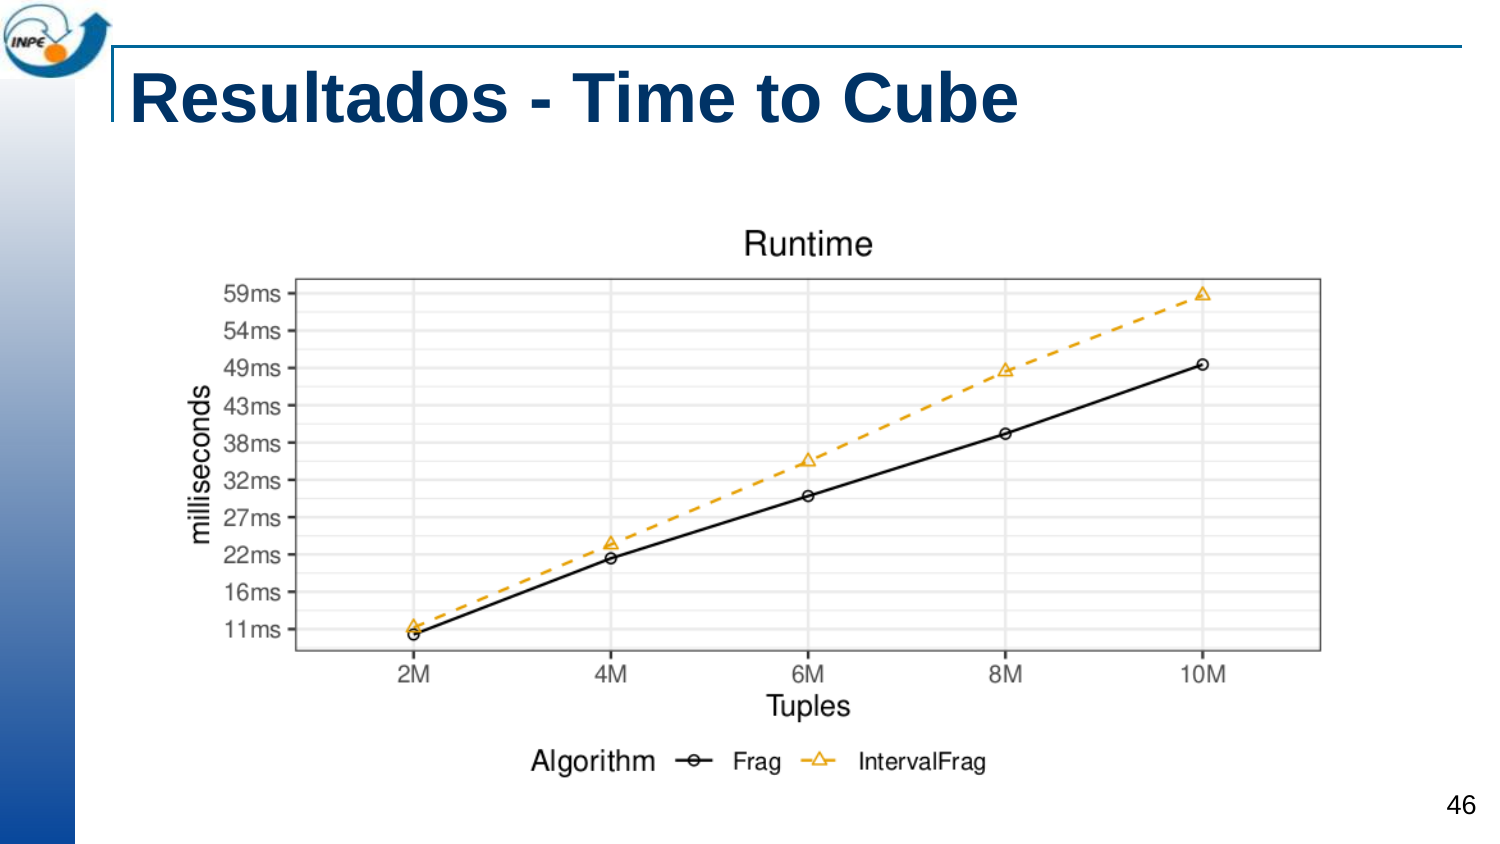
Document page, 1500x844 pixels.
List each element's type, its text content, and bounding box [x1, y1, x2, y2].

slide_number <number> [1403, 779, 1494, 844]
picture [0, 0, 113, 79]
title Resultados - Time to Cube [112, 46, 1450, 141]
picture [153, 216, 1347, 780]
